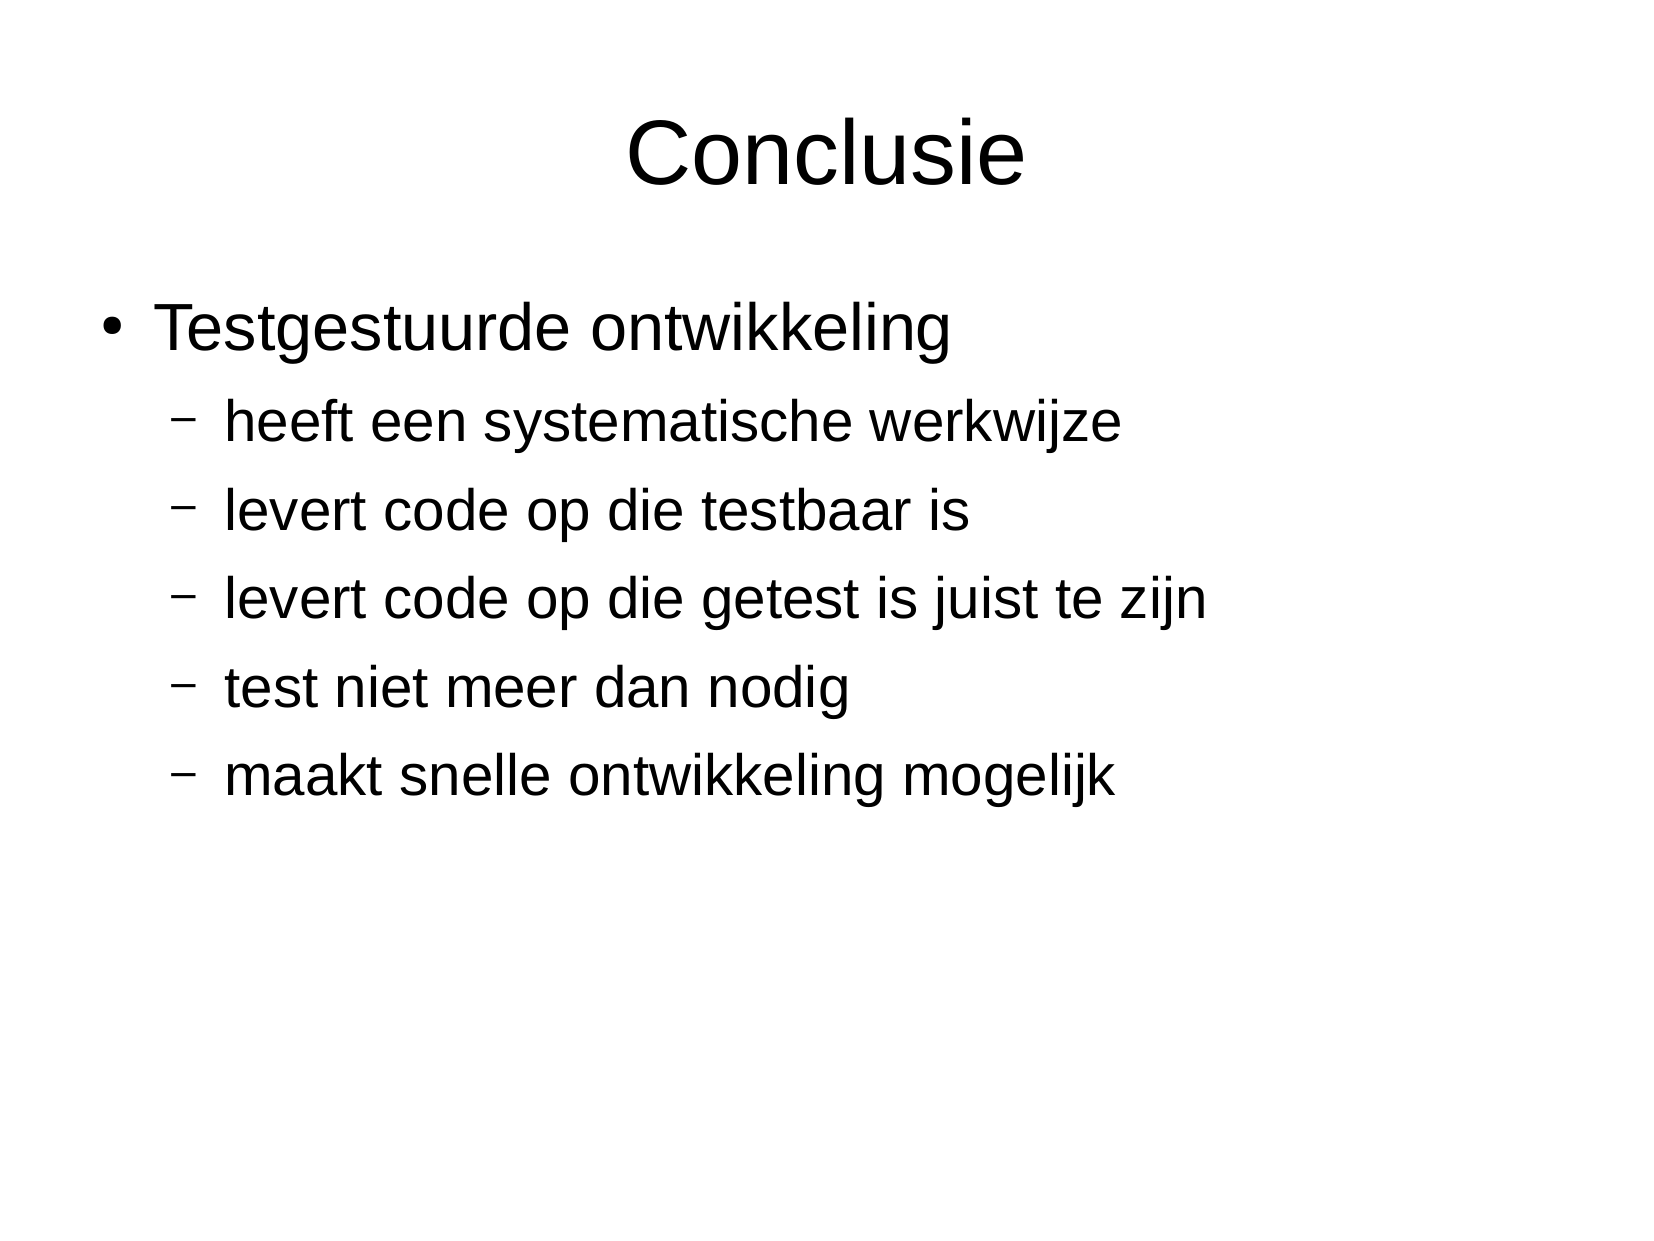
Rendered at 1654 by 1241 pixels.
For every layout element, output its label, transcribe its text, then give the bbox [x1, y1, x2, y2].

list Testgestuurde ontwikkeling heeft een systematische werkwijze levert code op die testbaar is levert code op die getest is juist te zijn test niet meer dan nodig maakt snelle ontwikkeling mogelijk [82, 290, 1571, 1010]
title Conclusie [82, 49, 1571, 257]
